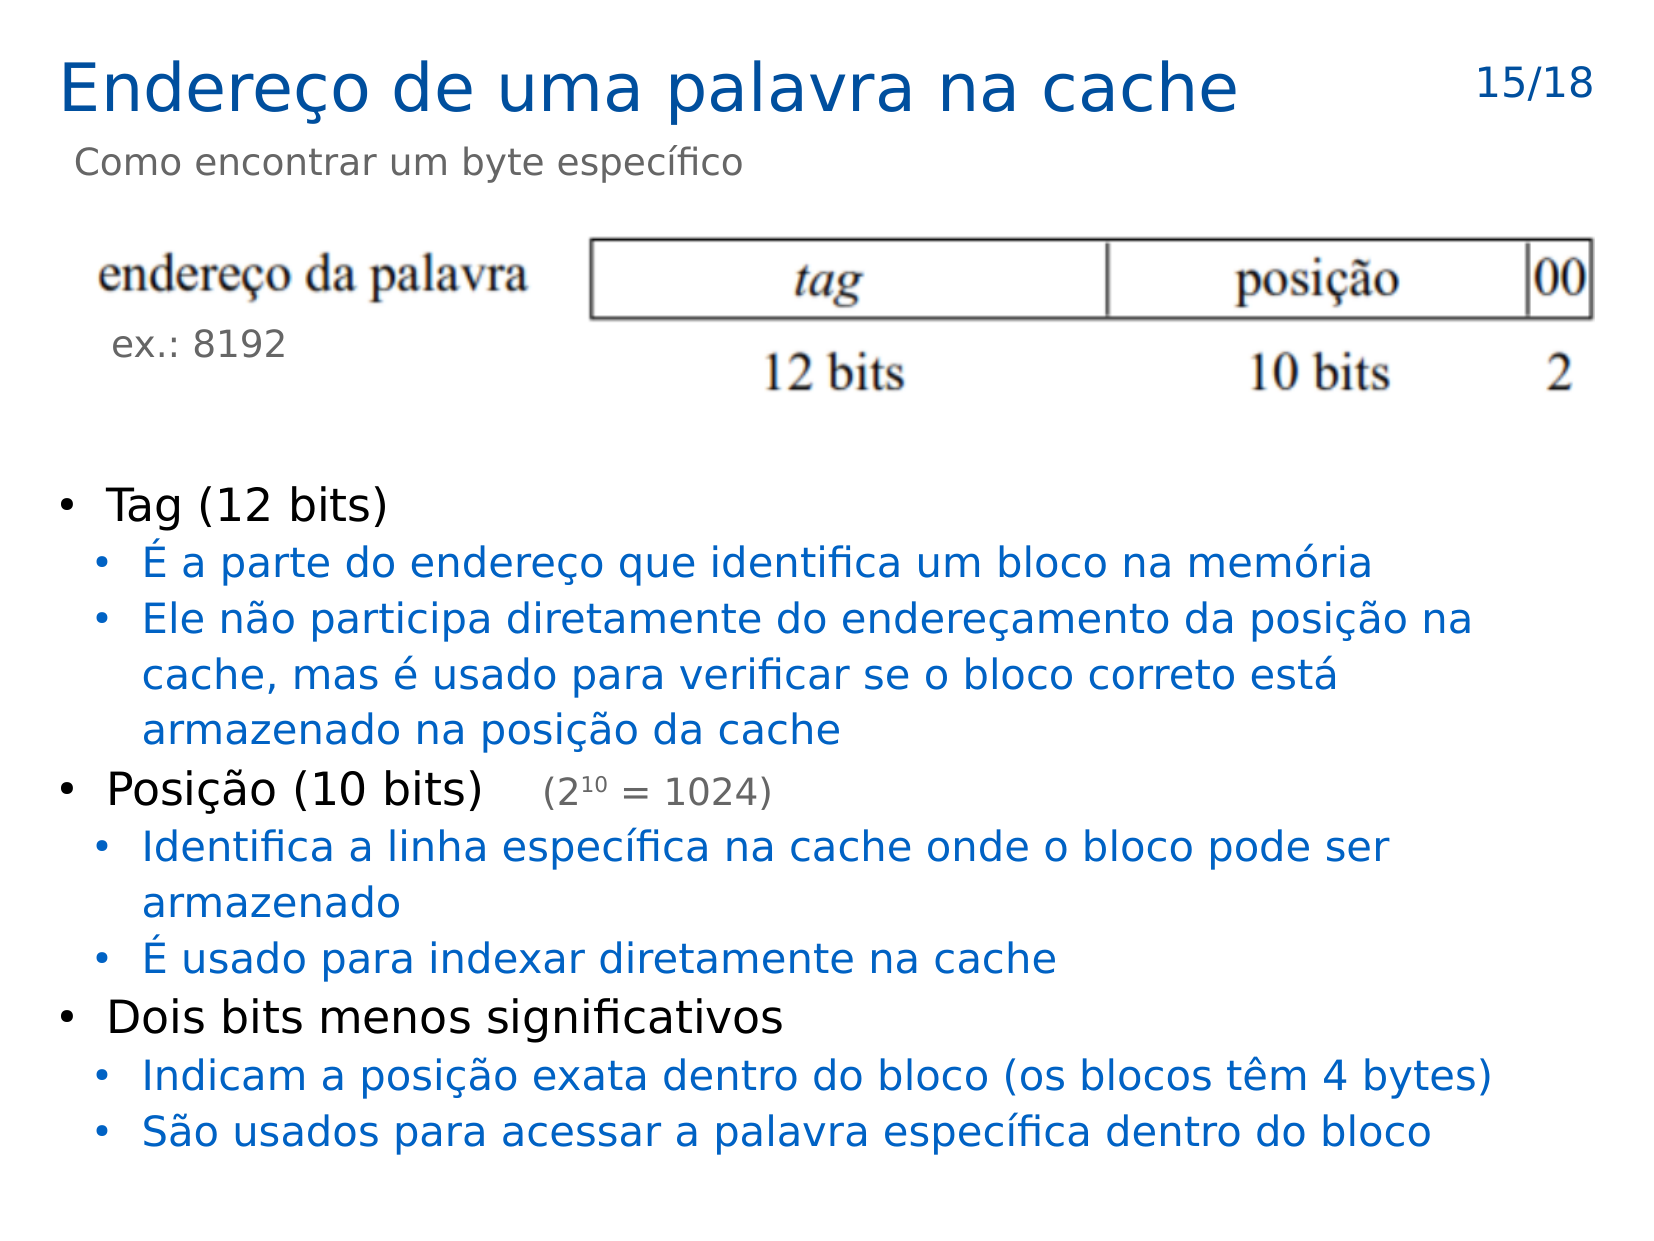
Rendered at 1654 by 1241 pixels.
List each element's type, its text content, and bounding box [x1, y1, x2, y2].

list Tag (12 bits) É a parte do endereço que identifica um bloco na memória Ele não participa diretamente do endereçamento da posição na cache, mas é usado para verificar se o bloco correto está armazenado na posição da cache Posição (10 bits) (210 = 1024) Identifica a linha específica na cache onde o bloco pode ser armazenado É usado para indexar diretamente na cache Dois bits menos significativos Indicam a posição exata dentro do bloco (os blocos têm 4 bytes) São usados para acessar a palavra específica dentro do bloco [59, 415, 1595, 1211]
picture [96, 236, 1595, 396]
title Endereço de uma palavra na cache [59, 29, 1625, 148]
text_box ex.: 8192 [96, 315, 547, 374]
text_box Como encontrar um byte específico [59, 133, 933, 192]
